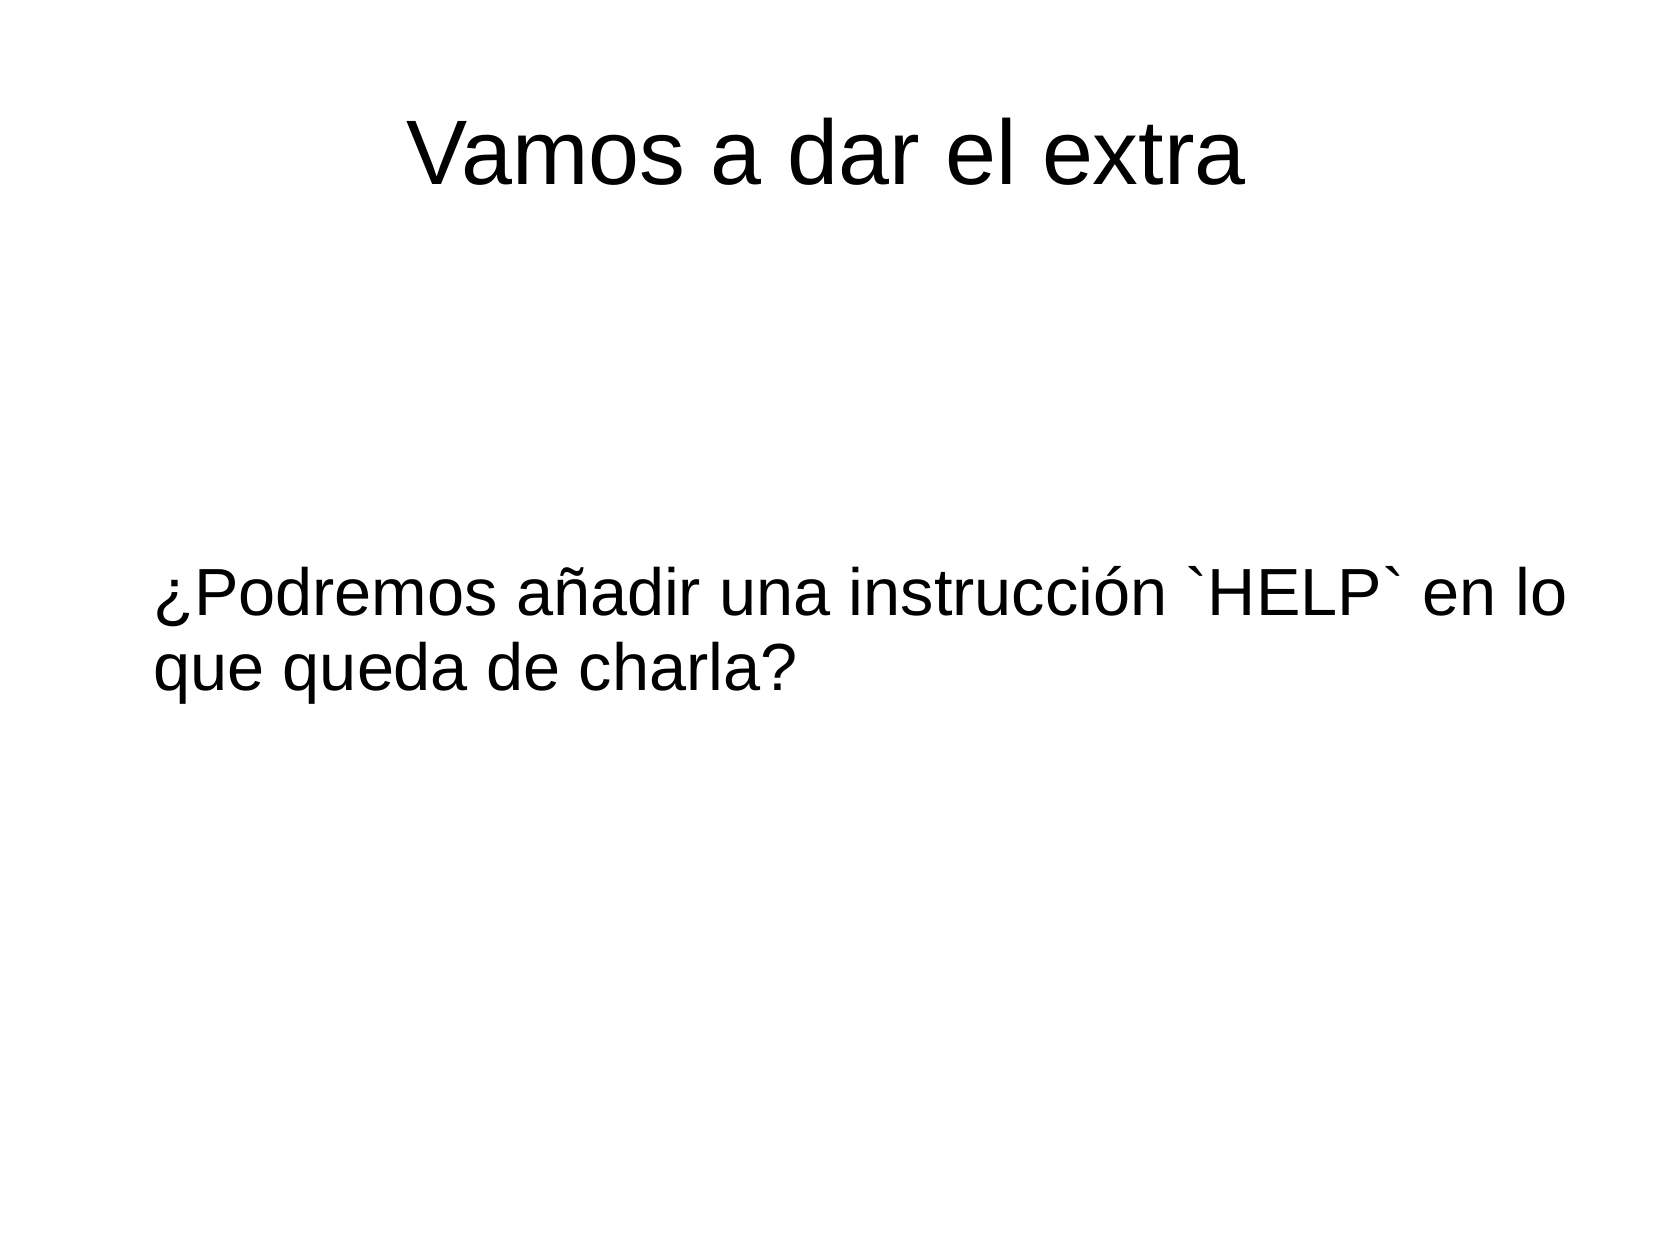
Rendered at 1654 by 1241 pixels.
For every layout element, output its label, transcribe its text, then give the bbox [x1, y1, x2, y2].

list ¿Podremos añadir una instrucción `HELP` en lo que queda de charla? [82, 555, 1571, 738]
title Vamos a dar el extra [82, 49, 1571, 257]
